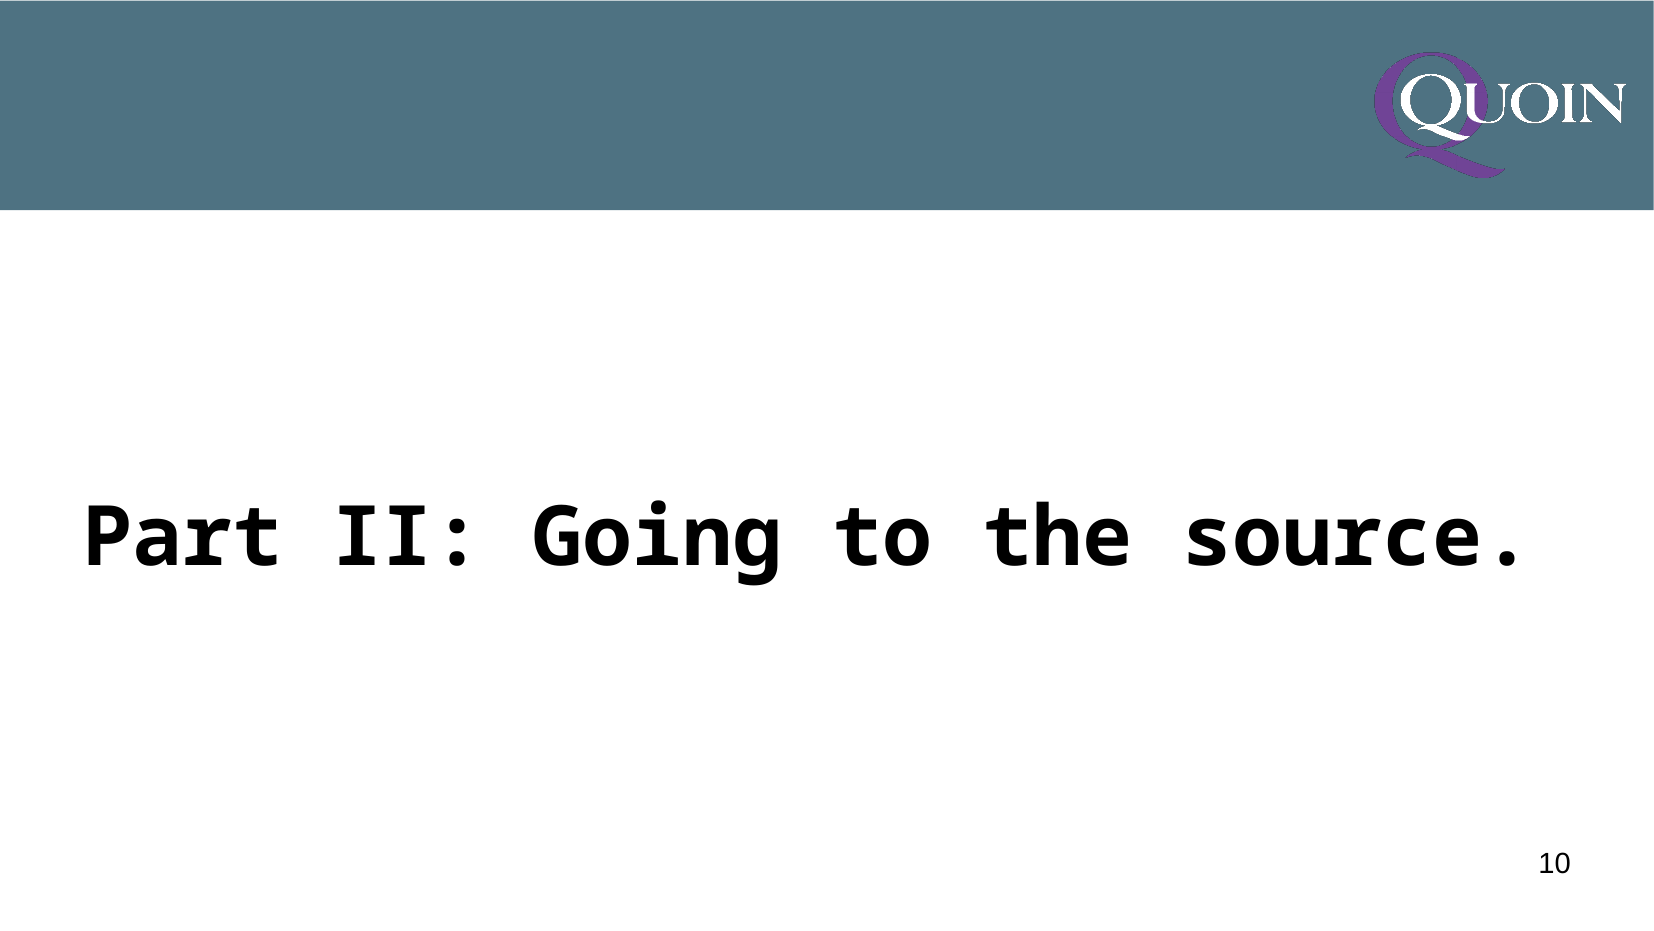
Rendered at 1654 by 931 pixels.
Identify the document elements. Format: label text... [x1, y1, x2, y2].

subtitle Part II: Going to the source. [82, 109, 1561, 822]
picture [1372, 49, 1654, 180]
